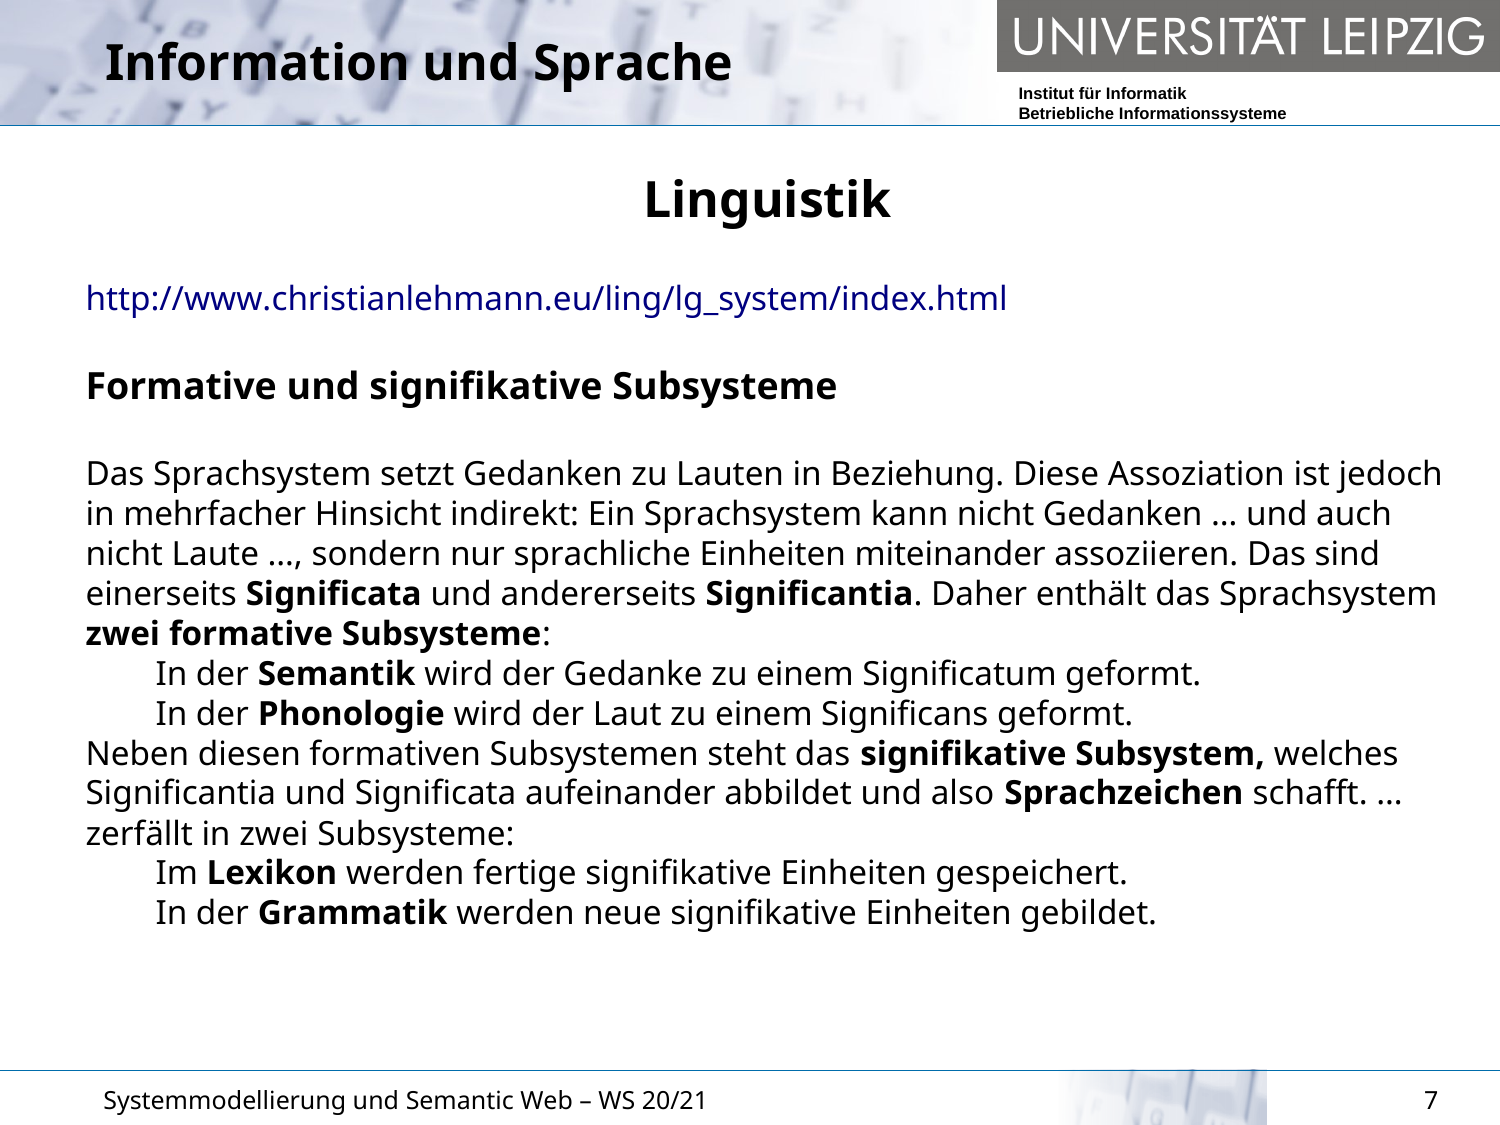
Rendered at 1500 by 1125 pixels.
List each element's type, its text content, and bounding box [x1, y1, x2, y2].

picture [0, 0, 1500, 125]
text_box Linguistik http://www.christianlehmann.eu/ling/lg_system/index.html Formative und signifikative Subsysteme Das Sprachsystem setzt Gedanken zu Lauten in Beziehung. Diese Assoziation ist jedoch in mehrfacher Hinsicht indirekt: Ein Sprachsystem kann nicht Gedanken … und auch nicht Laute …, sondern nur sprachliche Einheiten miteinander assoziieren. Das sind einerseits Significata und andererseits Significantia. Daher enthält das Sprachsystem zwei formative Subsysteme: In der Semantik wird der Gedanke zu einem Significatum geformt. In der Phonologie wird der Laut zu einem Significans geformt. Neben diesen formativen Subsystemen steht das signifikative Subsystem, welches Significantia und Significata aufeinander abbildet und also Sprachzeichen schafft. … zerfällt in zwei Subsysteme: Im Lexikon werden fertige signifikative Einheiten gespeichert. In der Grammatik werden neue signifikative Einheiten gebildet. [70, 159, 1465, 940]
picture [1057, 1071, 1267, 1125]
text_box Information und Sprache [90, 23, 749, 99]
